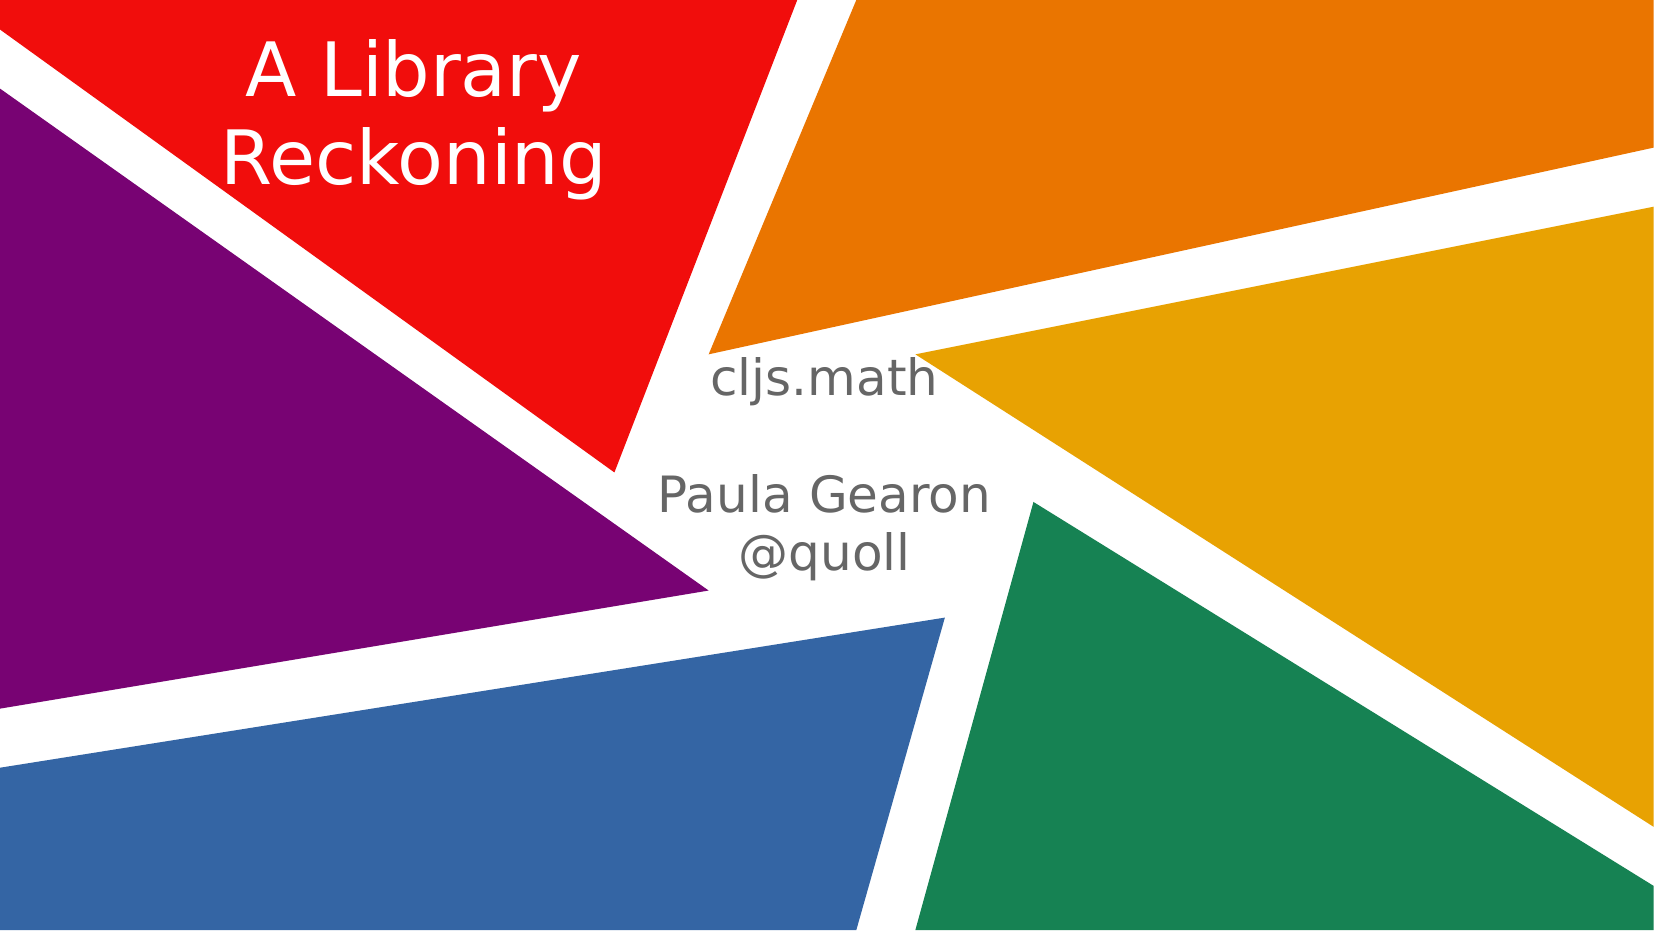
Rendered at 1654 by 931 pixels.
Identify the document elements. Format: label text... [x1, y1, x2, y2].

title A Library Reckoning [82, 27, 746, 203]
subtitle cljs.math Paula Gearon @quoll [614, 313, 1035, 618]
